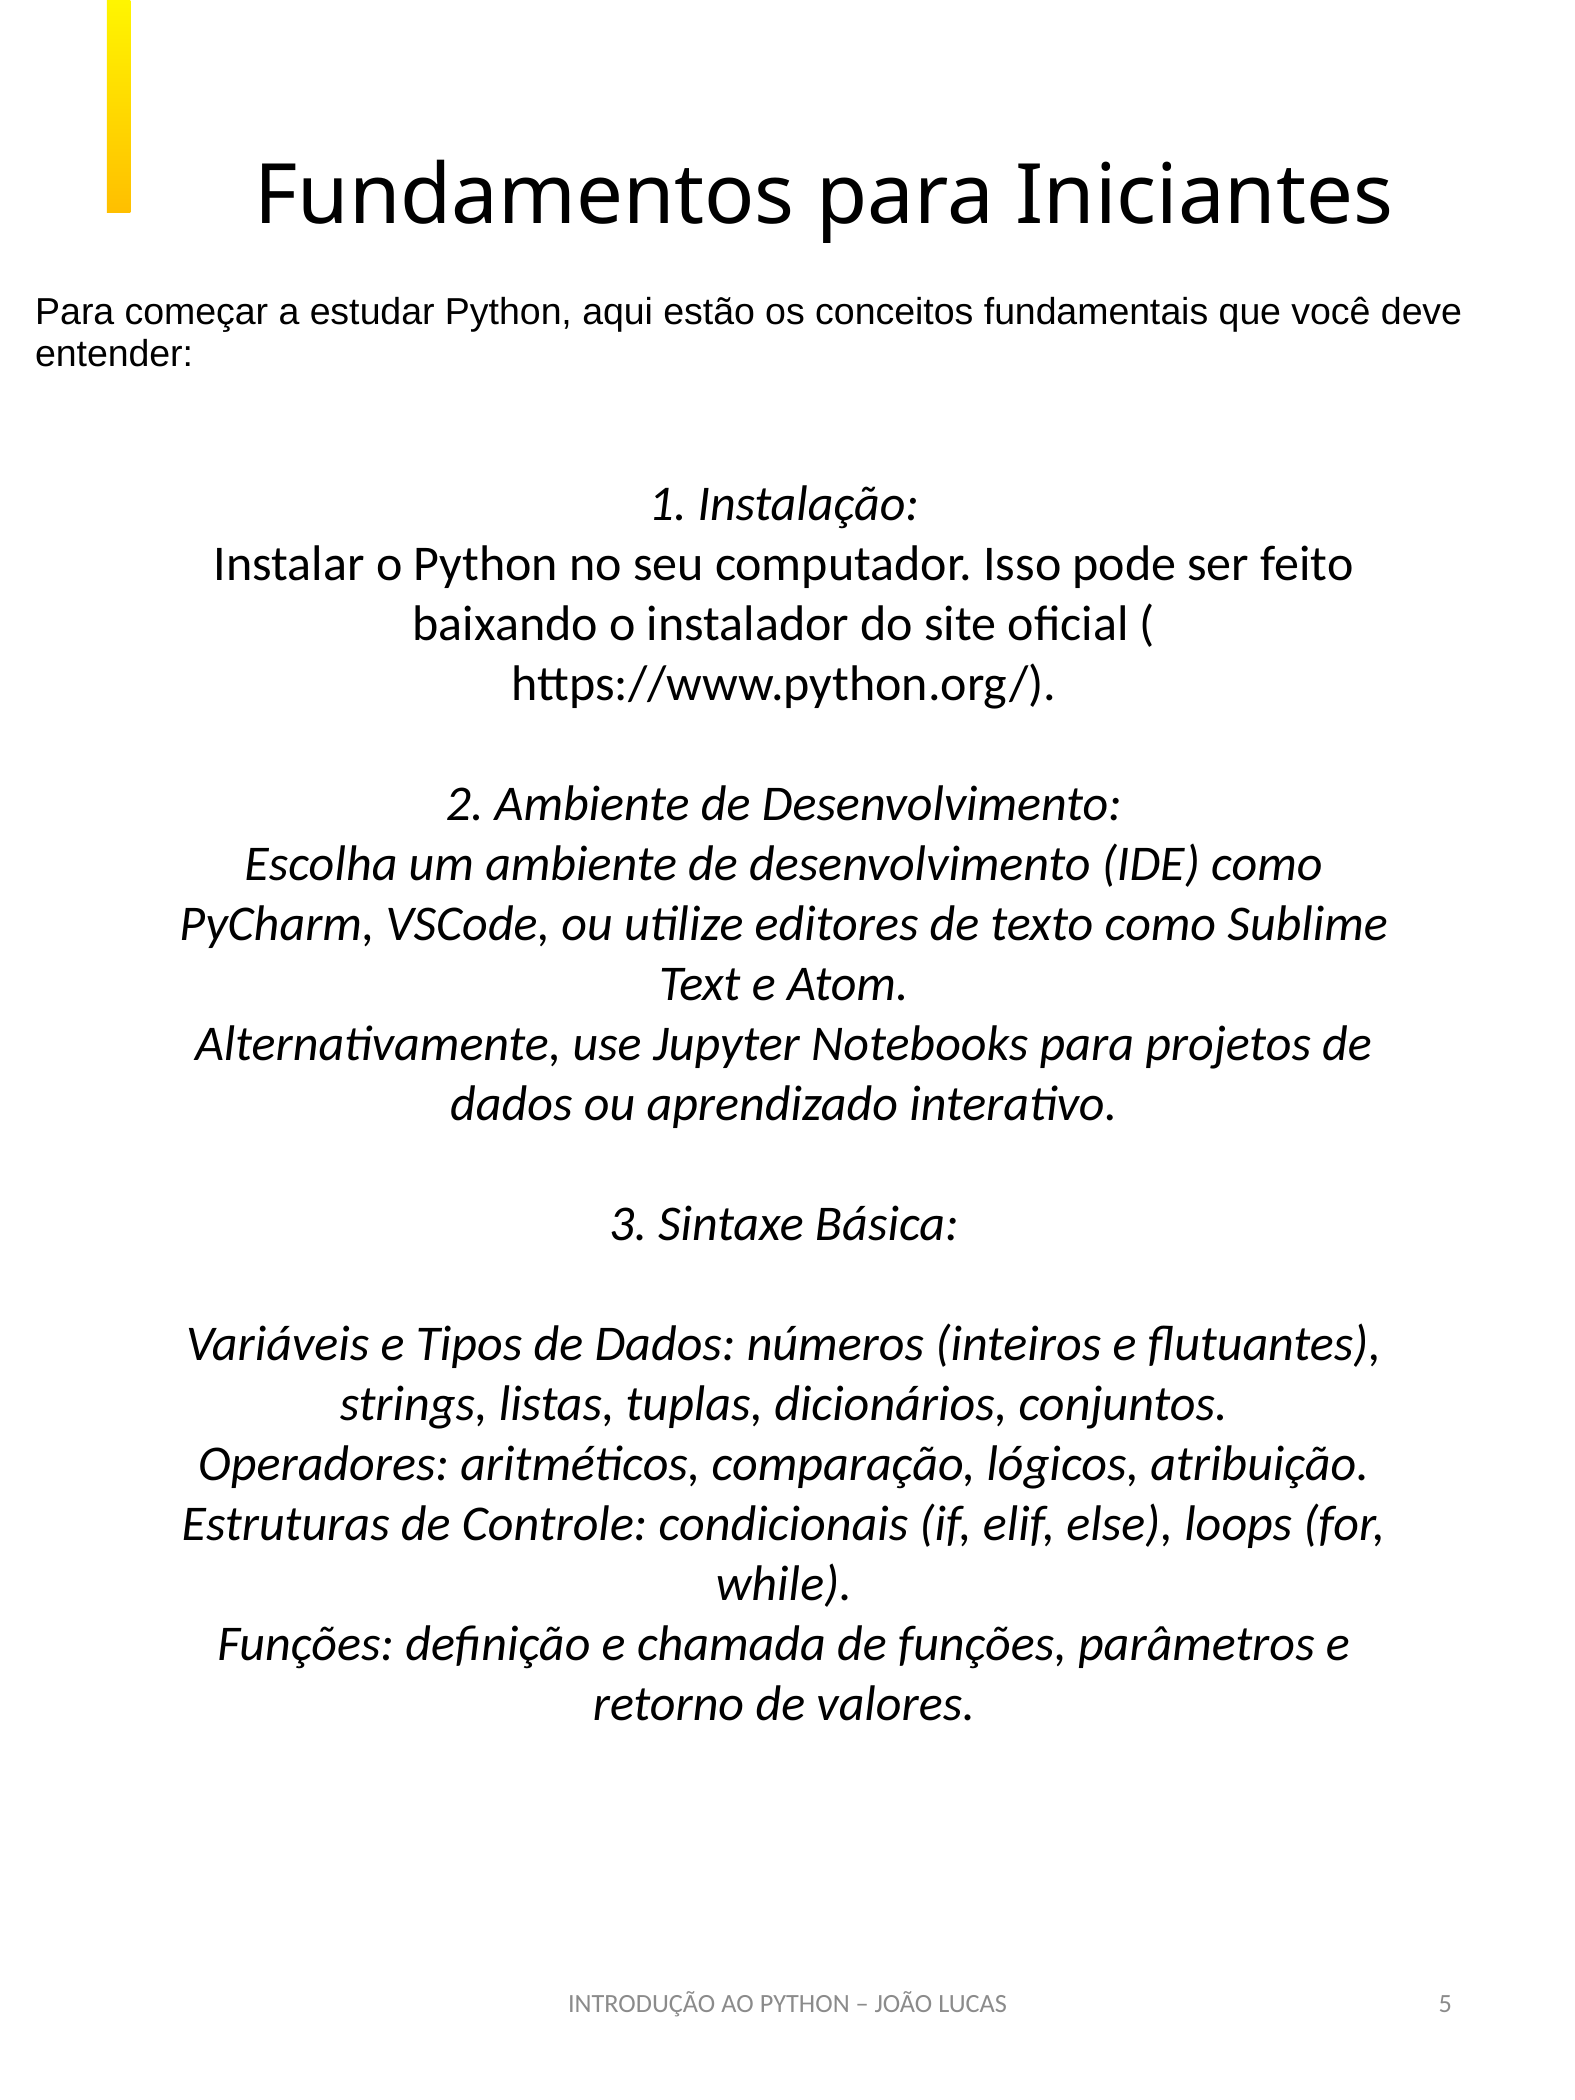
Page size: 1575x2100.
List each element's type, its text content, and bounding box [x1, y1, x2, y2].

text_box Para começar a estudar Python, aqui estão os conceitos fundamentais que você deve entender: [20, 283, 1575, 383]
slide_number <número> [1112, 1946, 1467, 2059]
footer INTRODUÇÃO AO PYTHON – JOÃO LUCAS [521, 1946, 1054, 2059]
text_box [106, 0, 131, 213]
text_box Fundamentos para Iniciantes [239, 132, 1522, 248]
text_box 1. Instalação: Instalar o Python no seu computador. Isso pode ser feito baixando o instalador do site oficial (https://www.python.org/). 2. Ambiente de Desenvolvimento: Escolha um ambiente de desenvolvimento (IDE) como PyCharm, VSCode, ou utilize editores de texto como Sublime Text e Atom. Alternativamente, use Jupyter Notebooks para projetos de dados ou aprendizado interativo. 3. Sintaxe Básica: Variáveis e Tipos de Dados: números (inteiros e flutuantes), strings, listas, tuplas, dicionários, conjuntos. Operadores: aritméticos, comparação, lógicos, atribuição. Estruturas de Controle: condicionais (if, elif, else), loops (for, while). Funções: definição e chamada de funções, parâmetros e retorno de valores. [142, 462, 1426, 1738]
